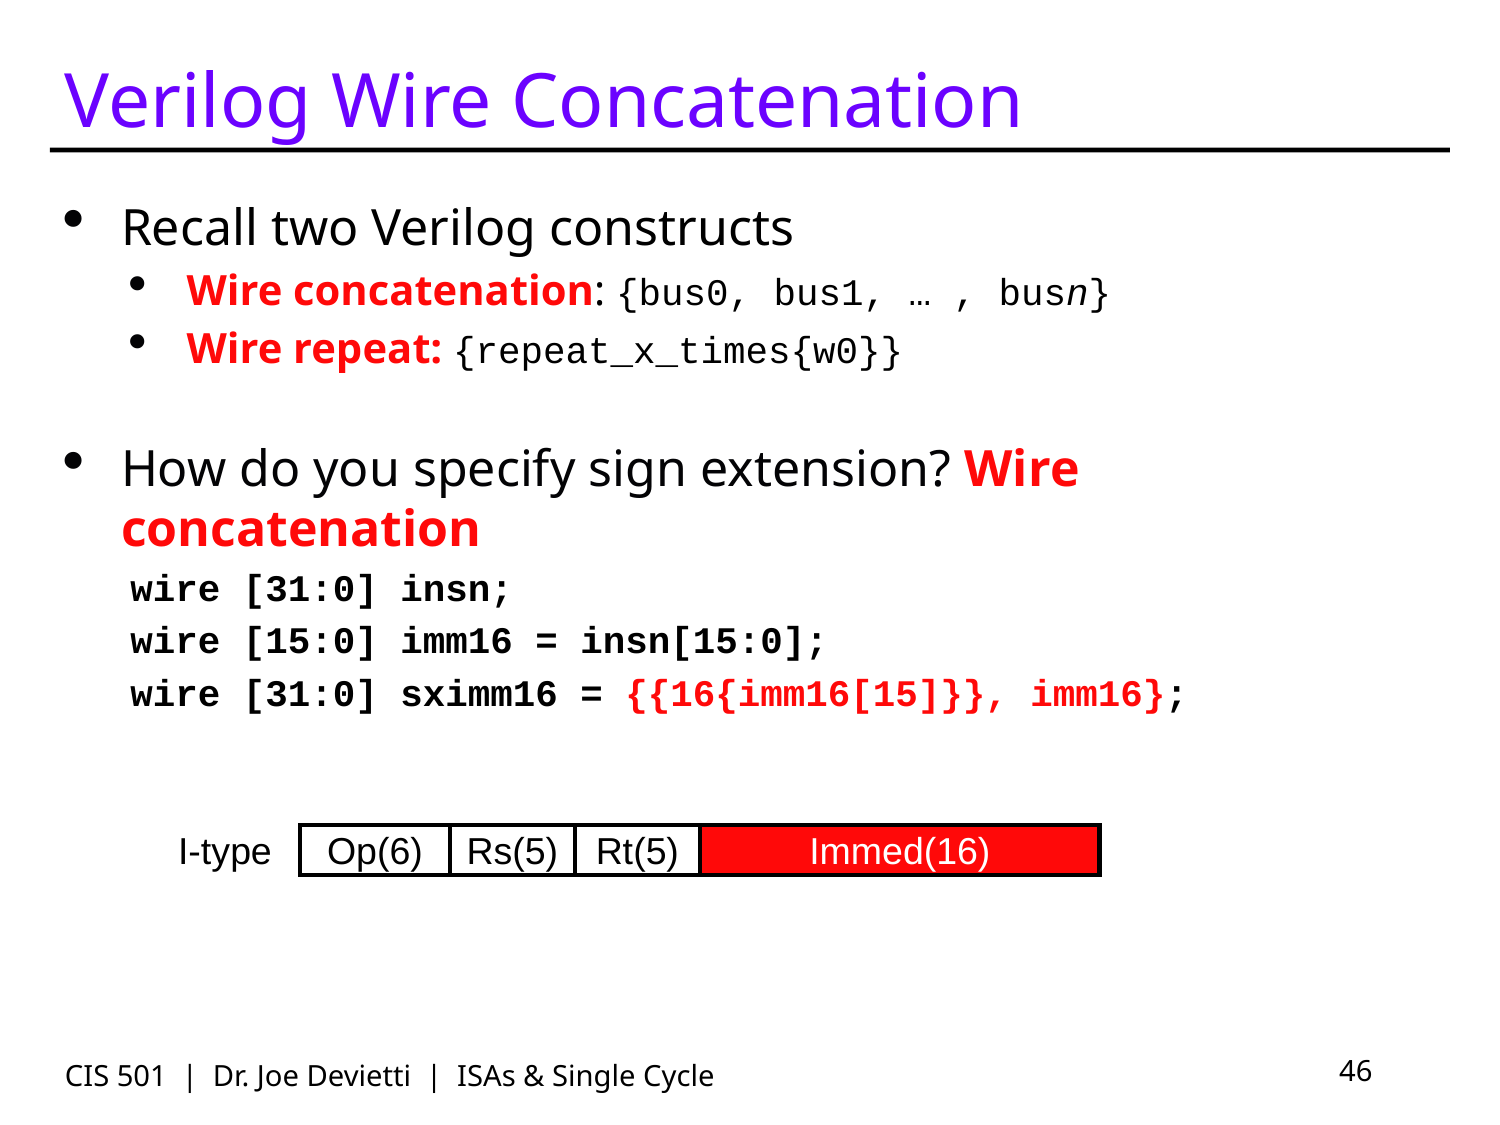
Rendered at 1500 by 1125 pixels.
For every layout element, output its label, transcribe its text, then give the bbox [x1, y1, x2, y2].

text_box Immed(16) [699, 824, 1100, 875]
text_box Rt(5) [574, 824, 699, 875]
text_box <number> [1074, 1049, 1388, 1100]
text_box Recall two Verilog constructs Wire concatenation: {bus0, bus1, … , busn} Wire repeat: {repeat_x_times{w0}} How do you specify sign extension? Wire concatenation wire [31:0] insn; wire [15:0] imm16 = insn[15:0]; wire [31:0] sximm16 = {{16{imm16[15]}}, imm16}; [49, 187, 1450, 1025]
text_box Verilog Wire Concatenation [49, 37, 1375, 150]
text_box CIS 501 | Dr. Joe Devietti | ISAs & Single Cycle [49, 1049, 988, 1100]
text_box I-type [150, 824, 300, 875]
text_box Op(6) [300, 824, 449, 875]
text_box Rs(5) [449, 824, 574, 875]
